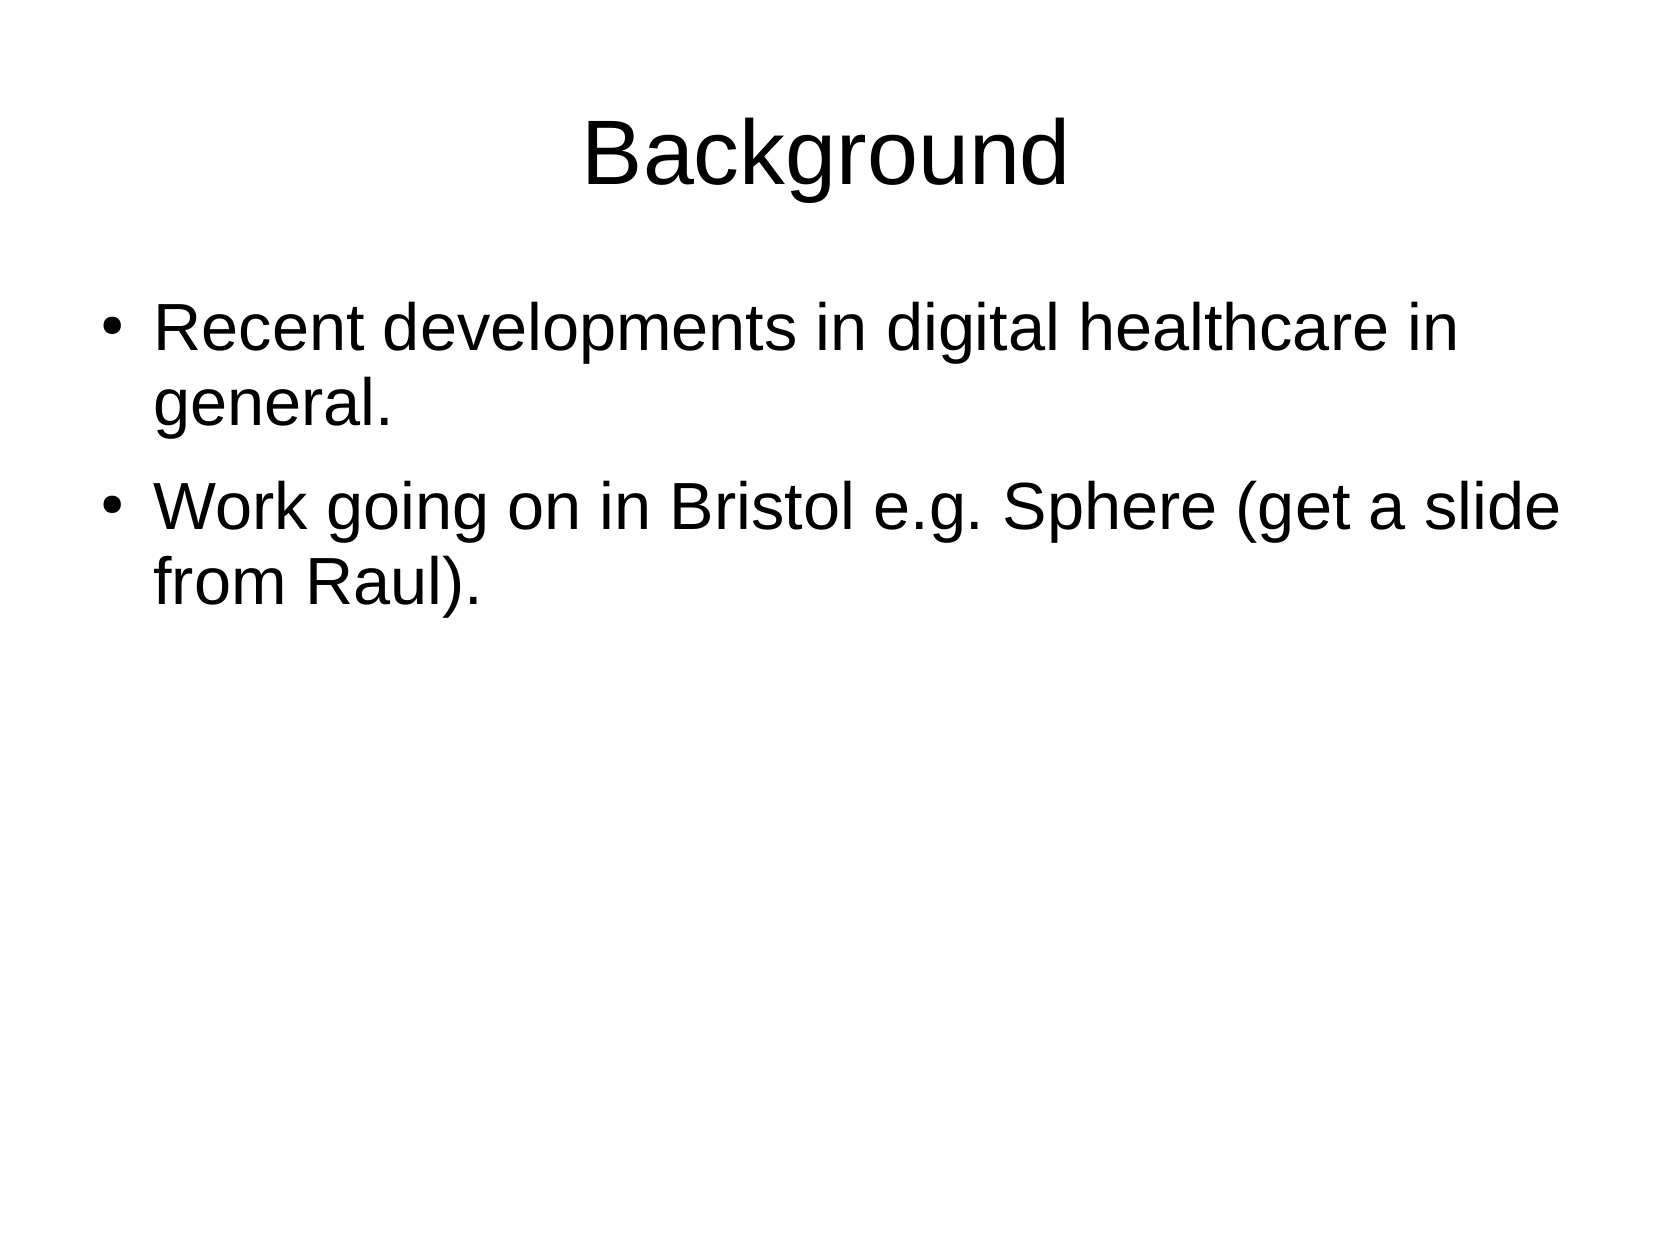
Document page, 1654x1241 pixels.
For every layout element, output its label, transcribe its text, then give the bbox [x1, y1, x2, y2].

list Recent developments in digital healthcare in general. Work going on in Bristol e.g. Sphere (get a slide from Raul). [82, 290, 1571, 1010]
title Background [82, 49, 1571, 257]
